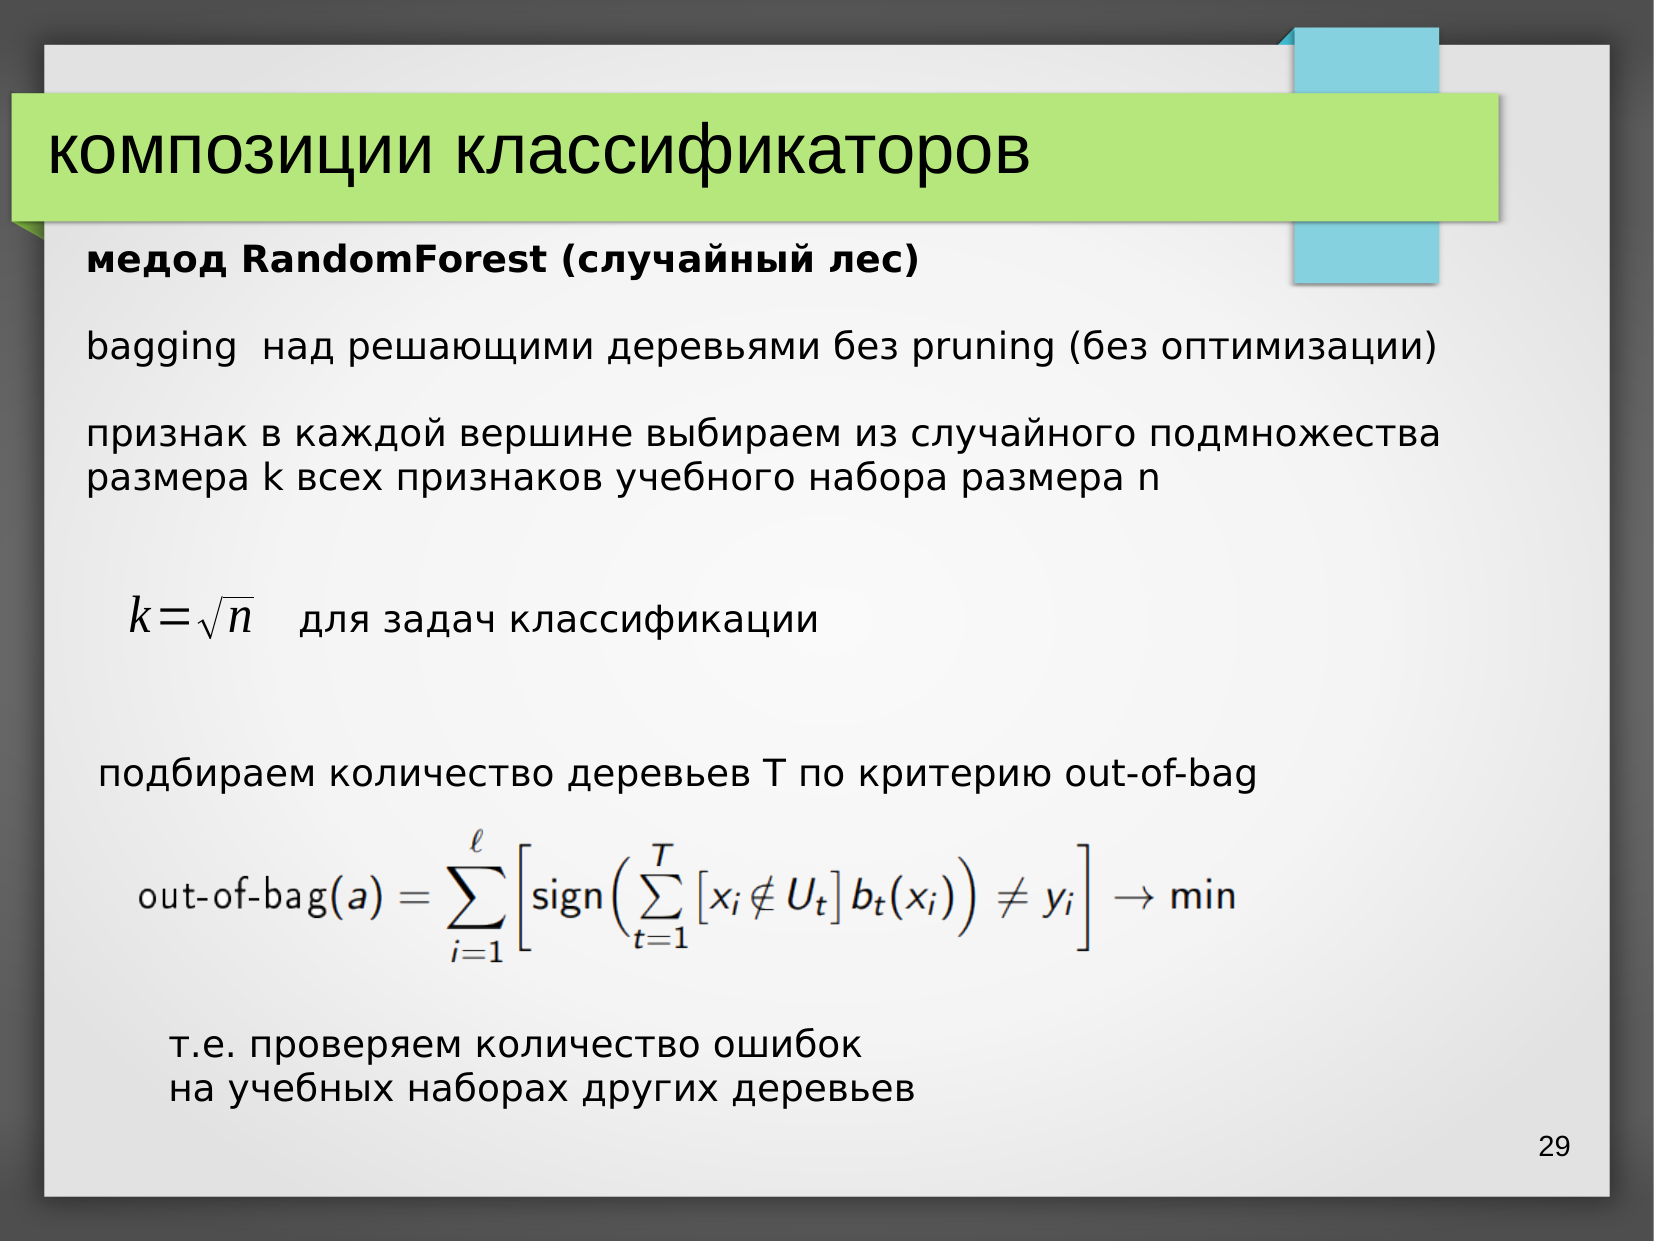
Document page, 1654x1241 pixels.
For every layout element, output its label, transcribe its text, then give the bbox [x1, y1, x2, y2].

text_box медод RandomForest (случайный лес) bagging над решающими деревьями без pruning (без оптимизации) признак в каждой вершине выбираем из случайного подмножества размера k всех признаков учебного набора размера n [70, 230, 1548, 507]
text_box подбираем количество деревьев T по критерию out-of-bag [82, 744, 1571, 803]
text_box для задач классификации [283, 589, 866, 649]
title композиции классификаторов [47, 109, 1501, 189]
chart [121, 593, 260, 650]
text_box т.е. проверяем количество ошибок на учебных наборах других деревьев [153, 1015, 957, 1145]
picture [0, 0, 1654, 1241]
